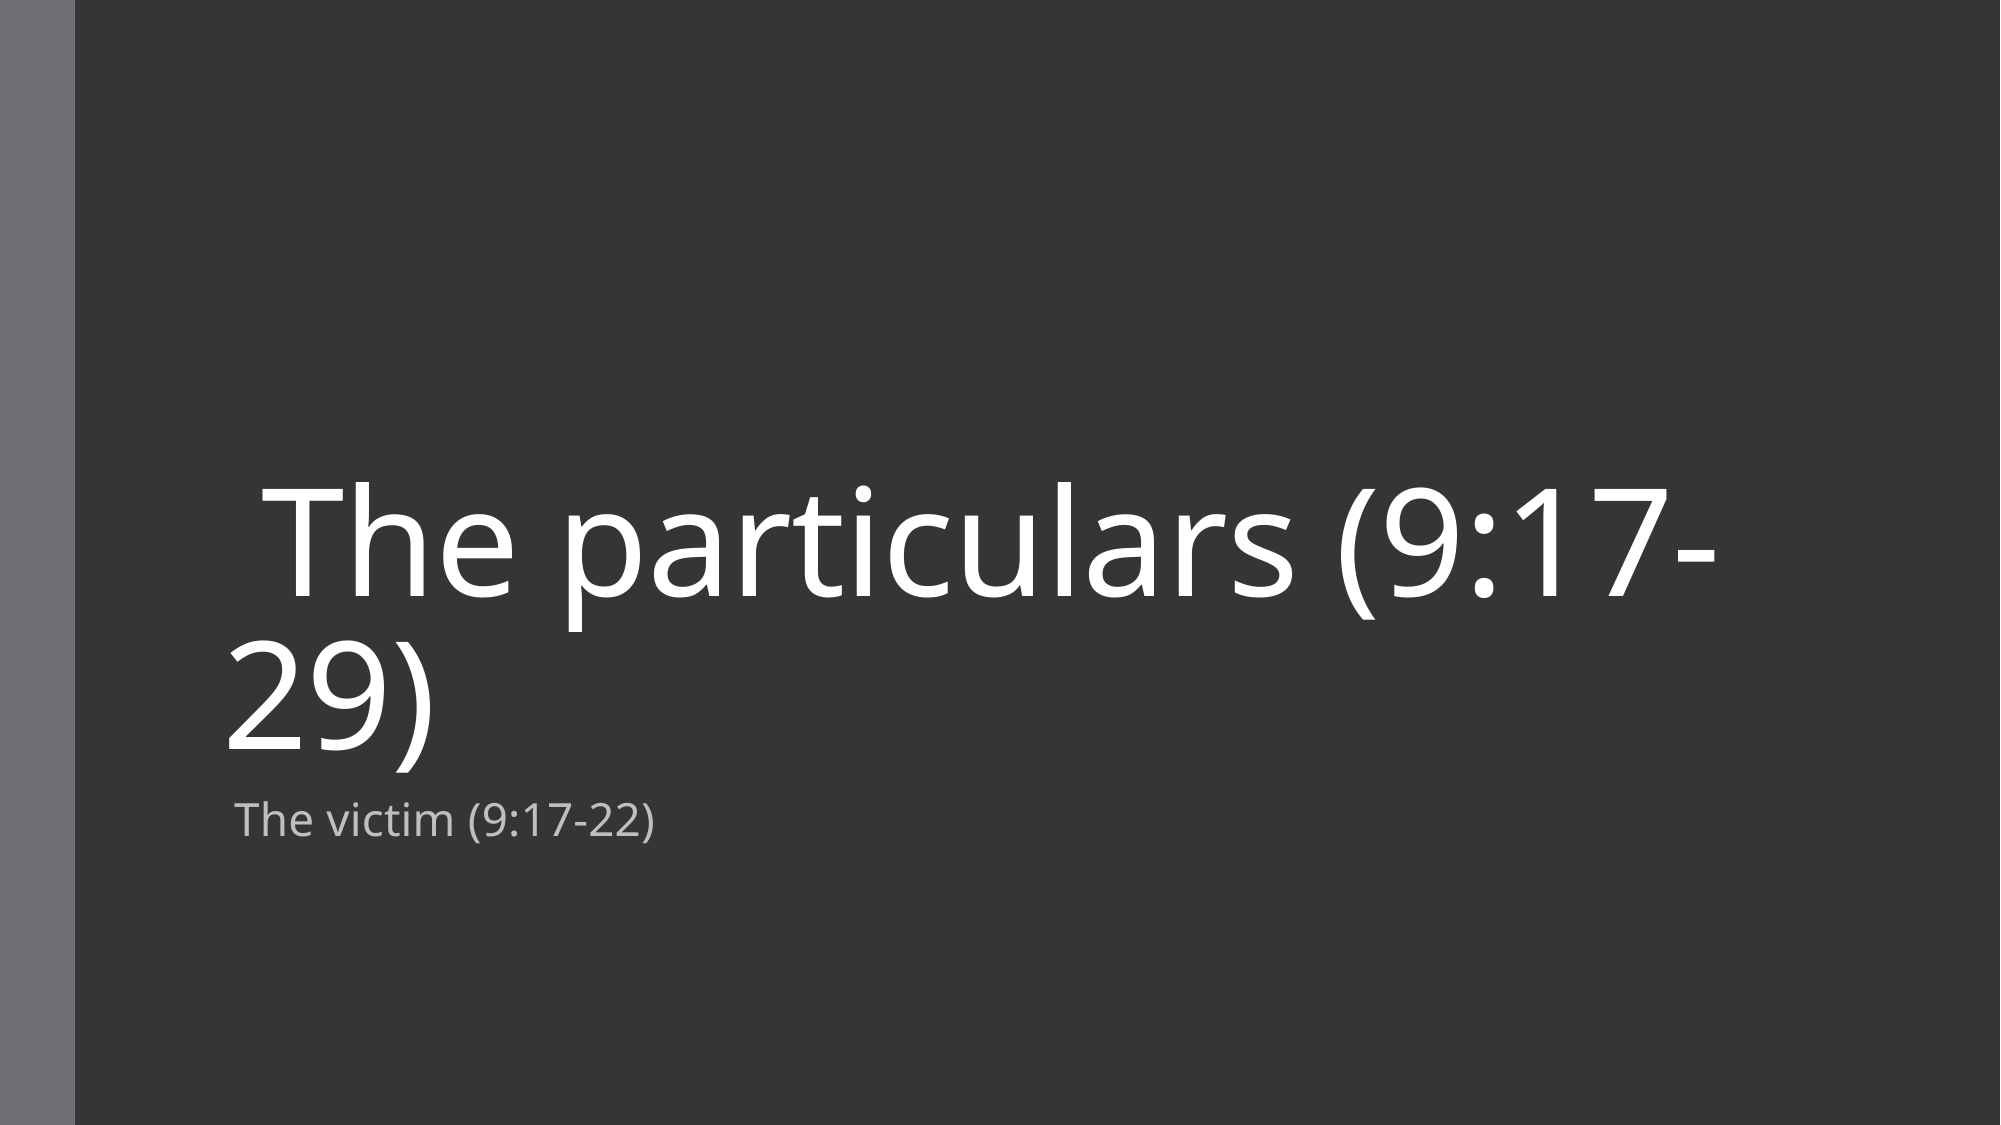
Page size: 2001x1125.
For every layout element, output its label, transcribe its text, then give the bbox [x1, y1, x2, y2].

subtitle The victim (9:17-22) [206, 787, 1752, 1066]
title The particulars (9:17-29) [206, 124, 1752, 787]
